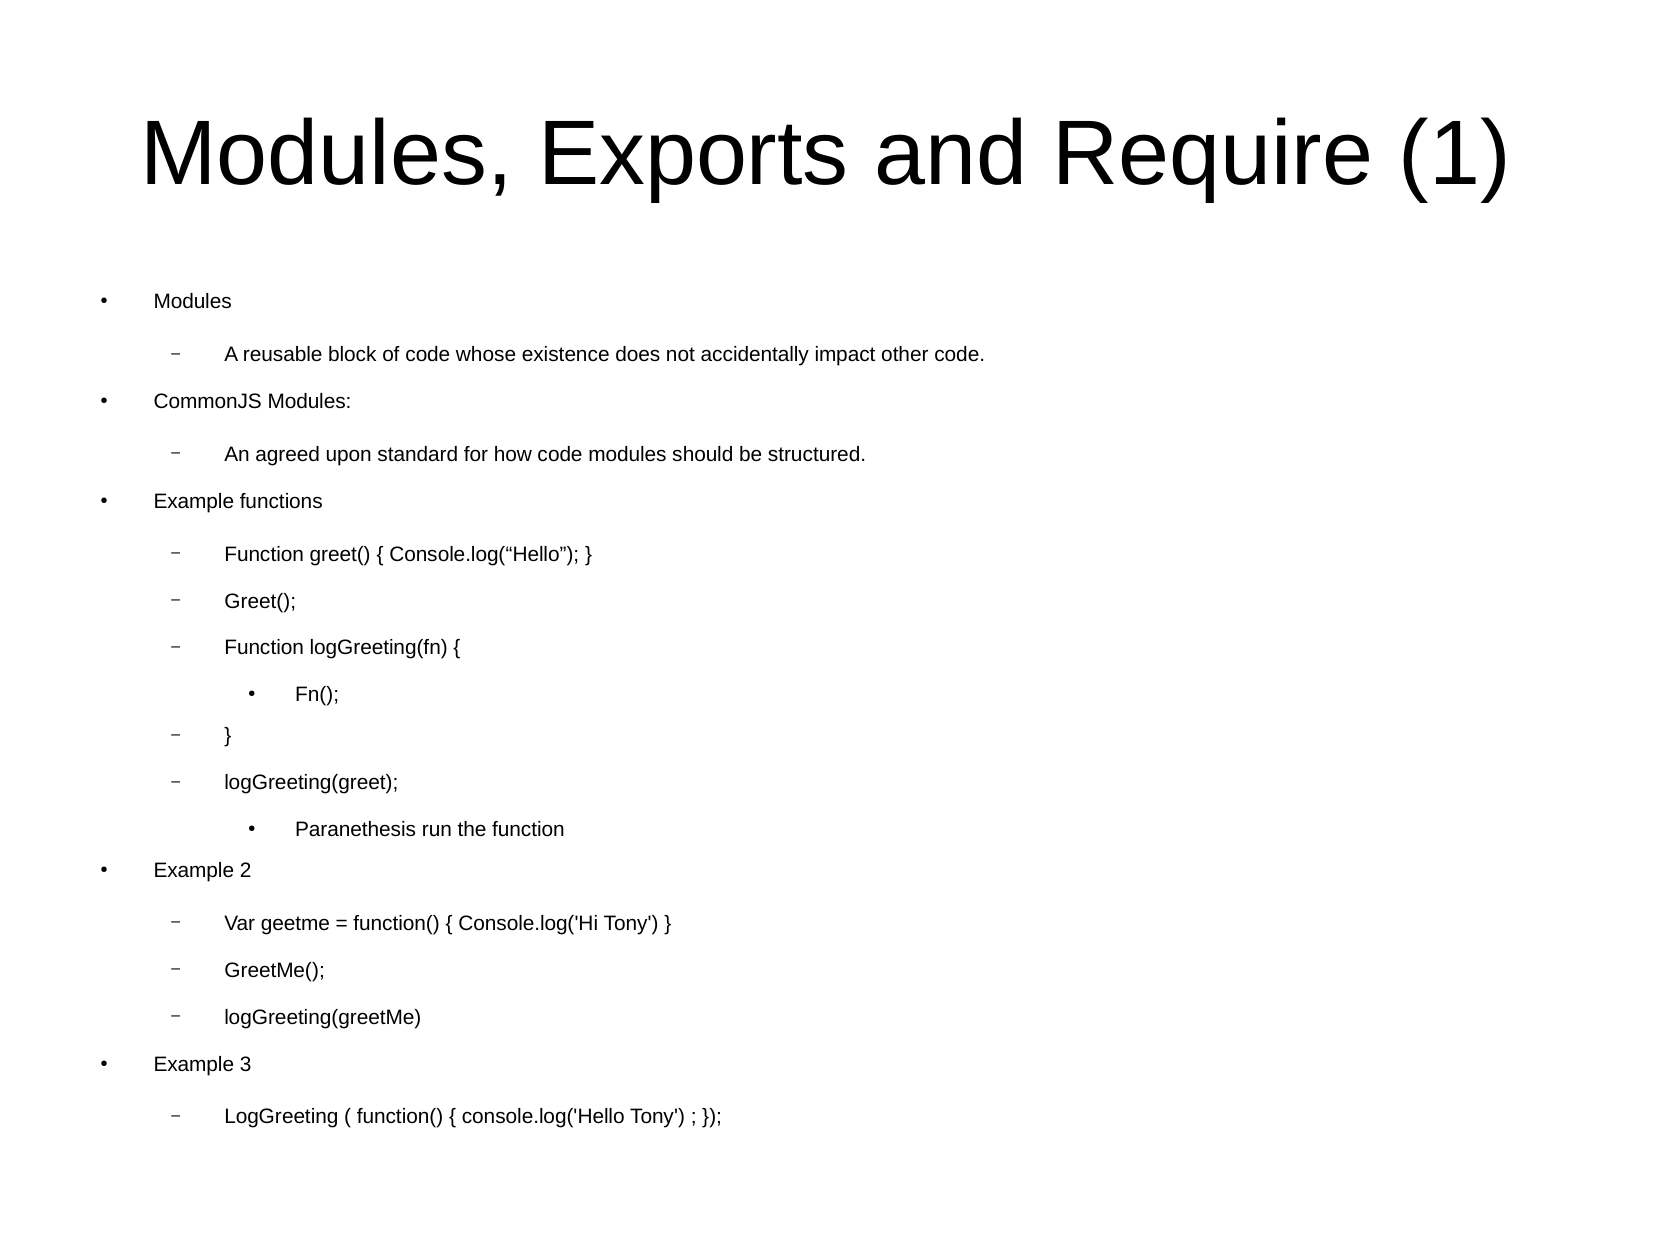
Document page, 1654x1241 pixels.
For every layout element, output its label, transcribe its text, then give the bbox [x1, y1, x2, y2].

title Modules, Exports and Require (1) [82, 49, 1571, 257]
list Modules A reusable block of code whose existence does not accidentally impact other code. CommonJS Modules: An agreed upon standard for how code modules should be structured. Example functions Function greet() { Console.log(“Hello”); } Greet(); Function logGreeting(fn) { Fn(); } logGreeting(greet); Paranethesis run the function Example 2 Var geetme = function() { Console.log('Hi Tony') } GreetMe(); logGreeting(greetMe) Example 3 LogGreeting ( function() { console.log('Hello Tony') ; }); [82, 290, 1571, 1231]
